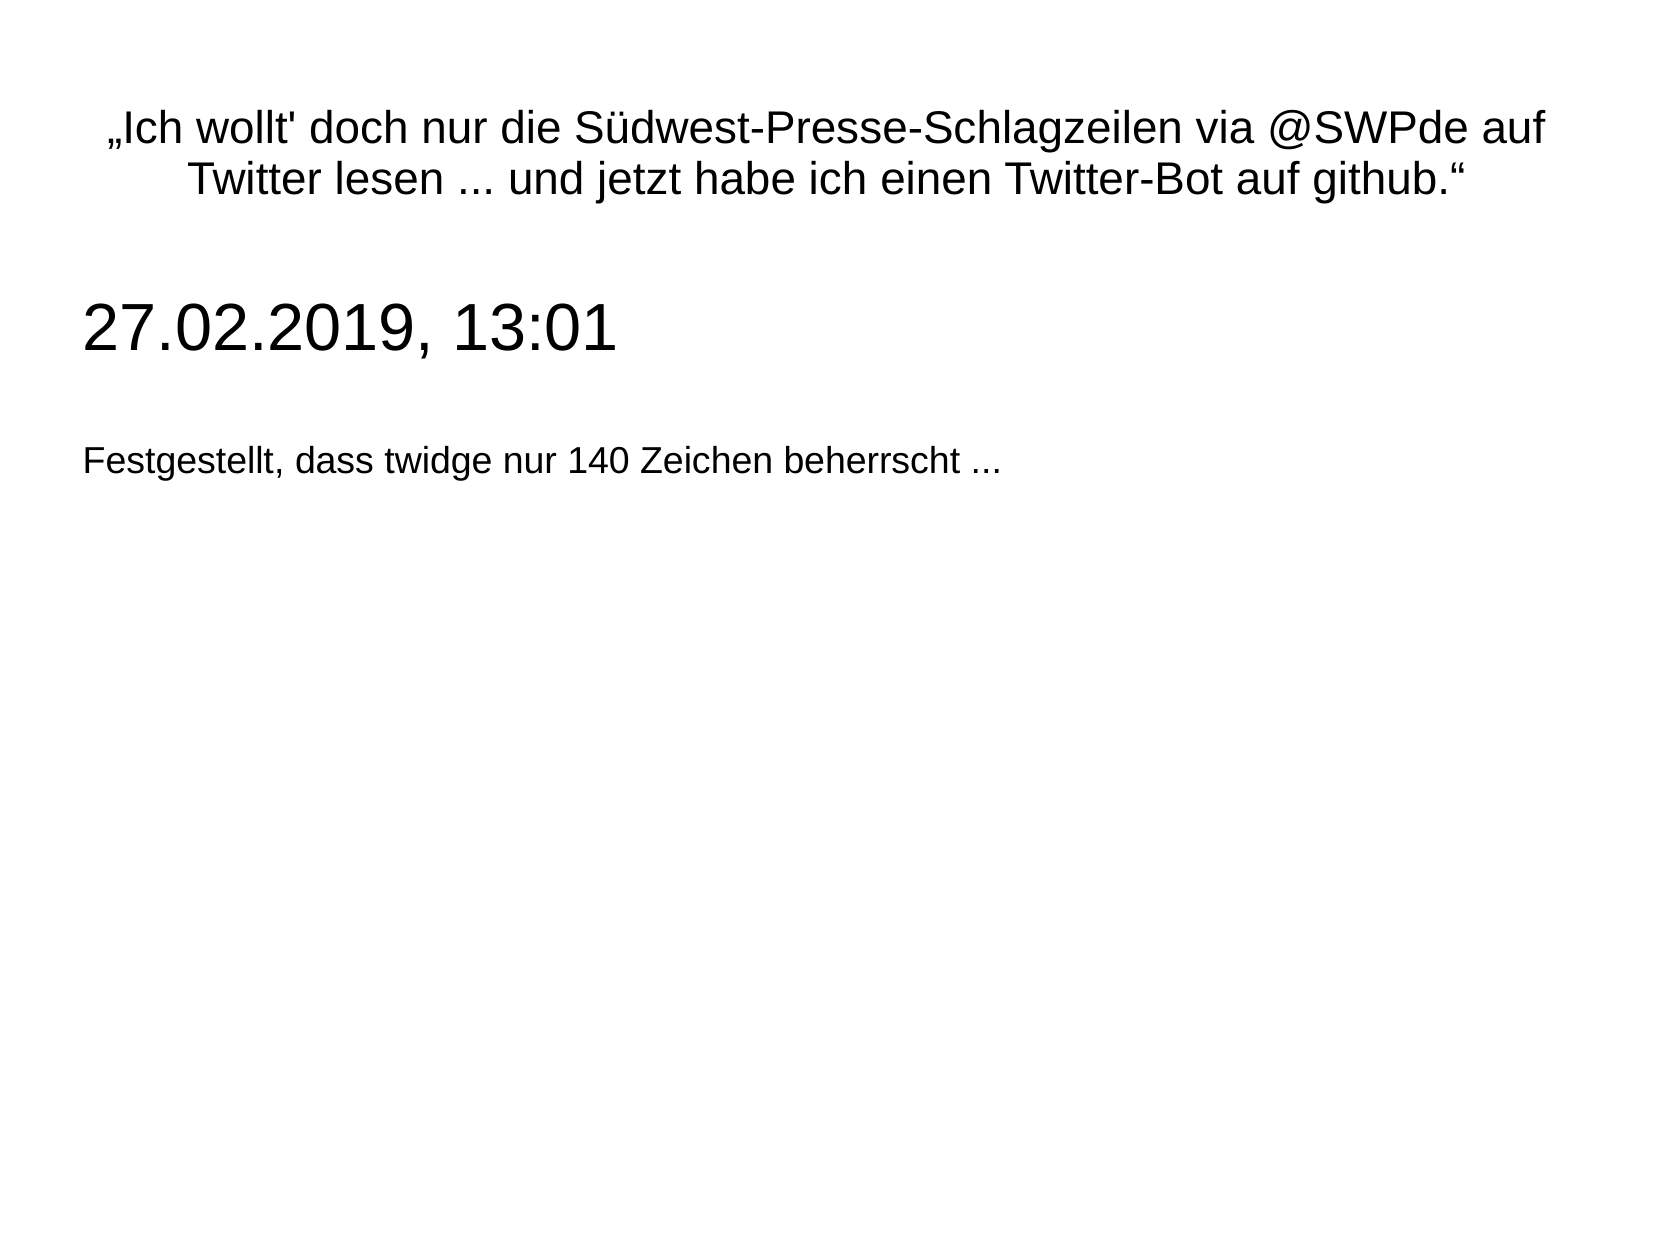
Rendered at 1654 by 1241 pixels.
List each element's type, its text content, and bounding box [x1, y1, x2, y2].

title „Ich wollt' doch nur die Südwest-Presse-Schlagzeilen via @SWPde auf Twitter lesen ... und jetzt habe ich einen Twitter-Bot auf github.“ [82, 49, 1571, 257]
subtitle 27.02.2019, 13:01 Festgestellt, dass twidge nur 140 Zeichen beherrscht ... [82, 290, 1571, 1010]
